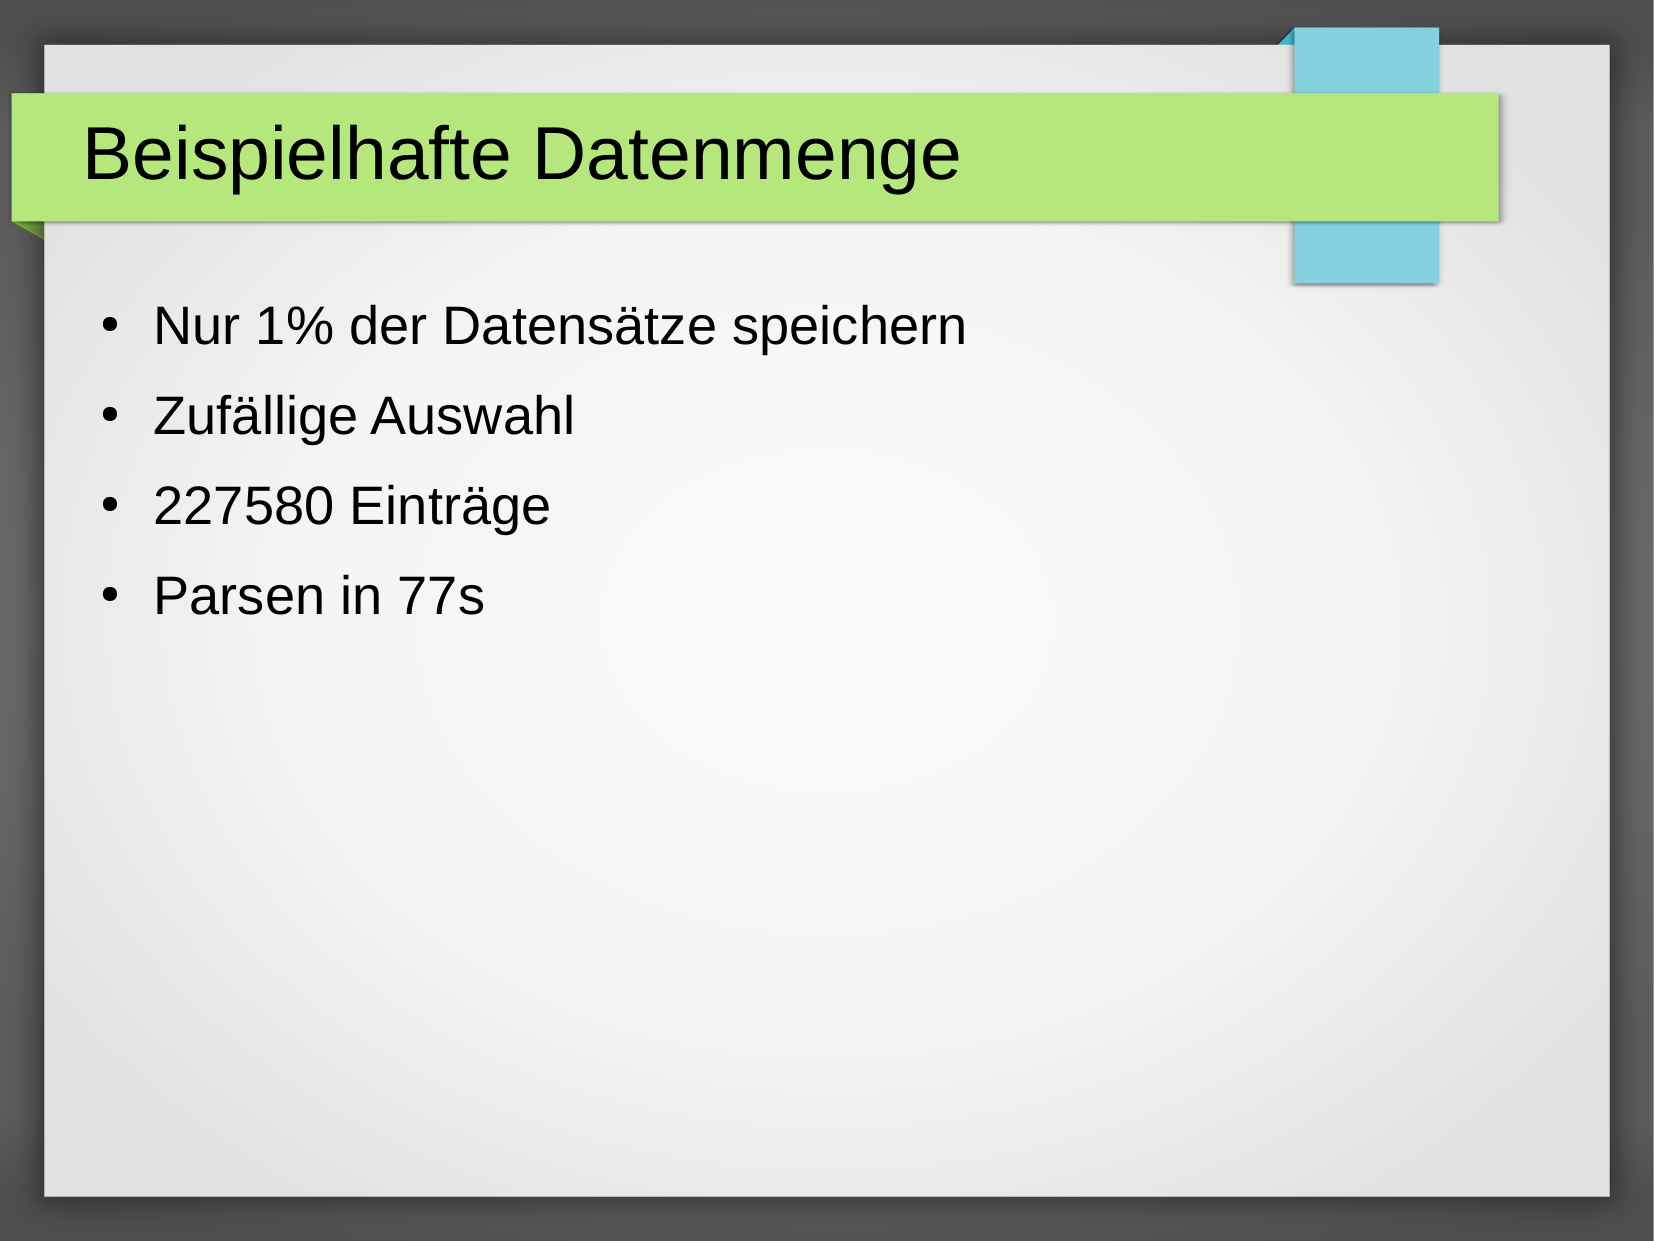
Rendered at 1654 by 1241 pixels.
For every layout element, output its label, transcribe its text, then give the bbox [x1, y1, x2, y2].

list Nur 1% der Datensätze speichern Zufällige Auswahl 227580 Einträge Parsen in 77s [82, 295, 1571, 1015]
picture [0, 0, 1654, 1241]
title Beispielhafte Datenmenge [82, 94, 1264, 213]
